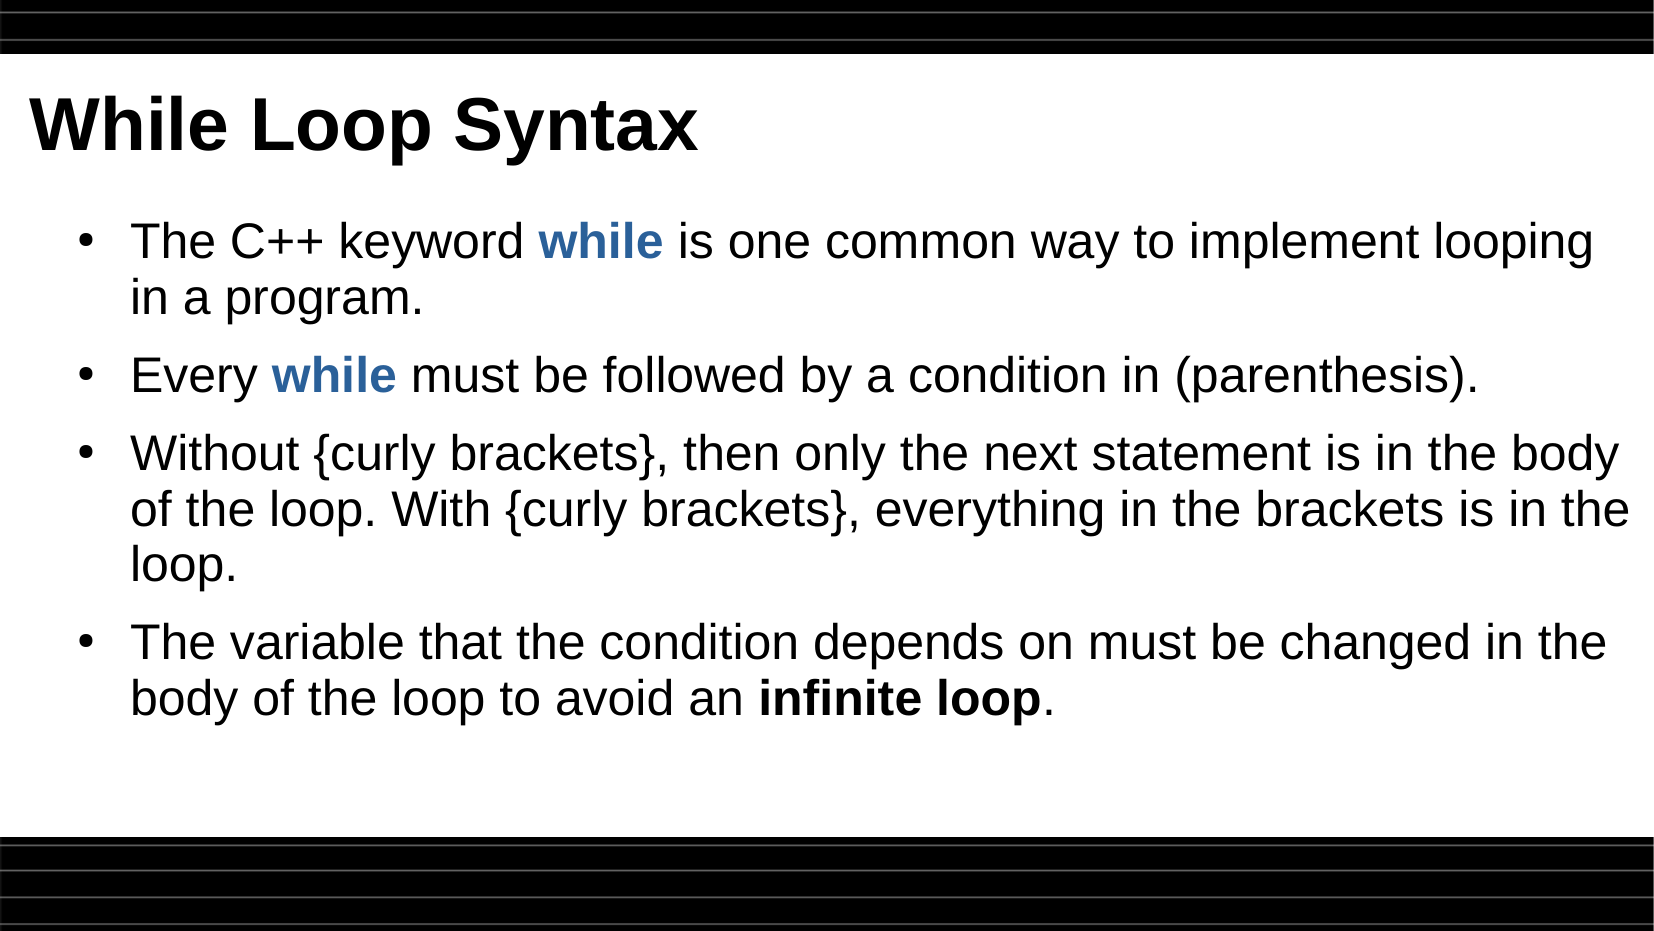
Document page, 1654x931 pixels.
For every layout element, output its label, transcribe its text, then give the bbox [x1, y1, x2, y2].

picture [0, 0, 1654, 54]
list The C++ keyword while is one common way to implement looping in a program. Every while must be followed by a condition in (parenthesis). Without {curly brackets}, then only the next statement is in the body of the loop. With {curly brackets}, everything in the brackets is in the loop. The variable that the condition depends on must be changed in the body of the loop to avoid an infinite loop. [59, 213, 1636, 826]
picture [0, 837, 1654, 931]
text_box While Loop Syntax [15, 75, 1546, 174]
